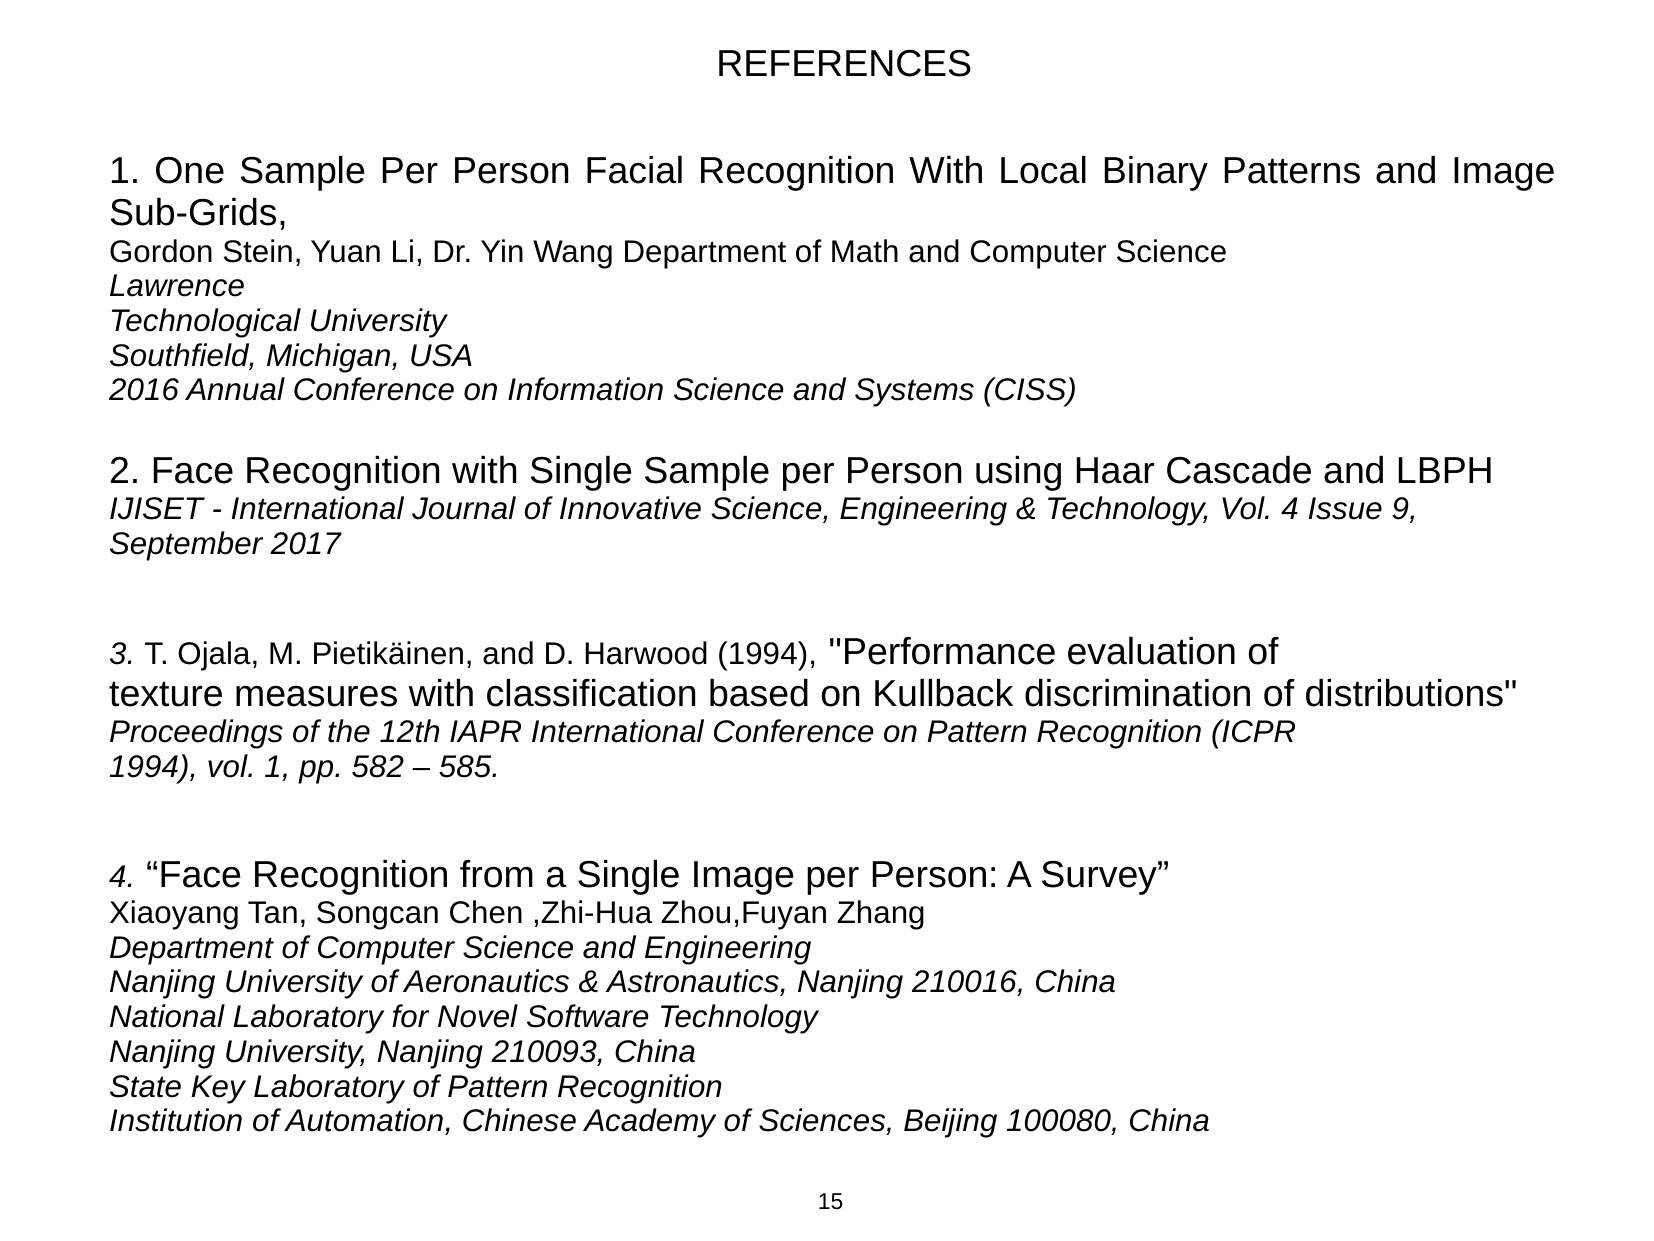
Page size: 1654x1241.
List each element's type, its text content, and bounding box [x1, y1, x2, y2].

text_box REFERENCES [507, 35, 1182, 93]
text_box 1. One Sample Per Person Facial Recognition With Local Binary Patterns and Image Sub-Grids, Gordon Stein, Yuan Li, Dr. Yin Wang Department of Math and Computer Science Lawrence Technological University Southfield, Michigan, USA 2016 Annual Conference on Information Science and Systems (CISS) 2. Face Recognition with Single Sample per Person using Haar Cascade and LBPH IJISET - International Journal of Innovative Science, Engineering & Technology, Vol. 4 Issue 9, September 2017 3. T. Ojala, M. Pietikäinen, and D. Harwood (1994), "Performance evaluation of texture measures with classification based on Kullback discrimination of distributions" Proceedings of the 12th IAPR International Conference on Pattern Recognition (ICPR 1994), vol. 1, pp. 582 – 585. 4. “Face Recognition from a Single Image per Person: A Survey” Xiaoyang Tan, Songcan Chen ,Zhi-Hua Zhou,Fuyan Zhang Department of Computer Science and Engineering Nanjing University of Aeronautics & Astronautics, Nanjing 210016, China National Laboratory for Novel Software Technology Nanjing University, Nanjing 210093, China State Key Laboratory of Pattern Recognition Institution of Automation, Chinese Academy of Sciences, Beijing 100080, China [94, 142, 1571, 1146]
text_box 15 [803, 1181, 886, 1241]
